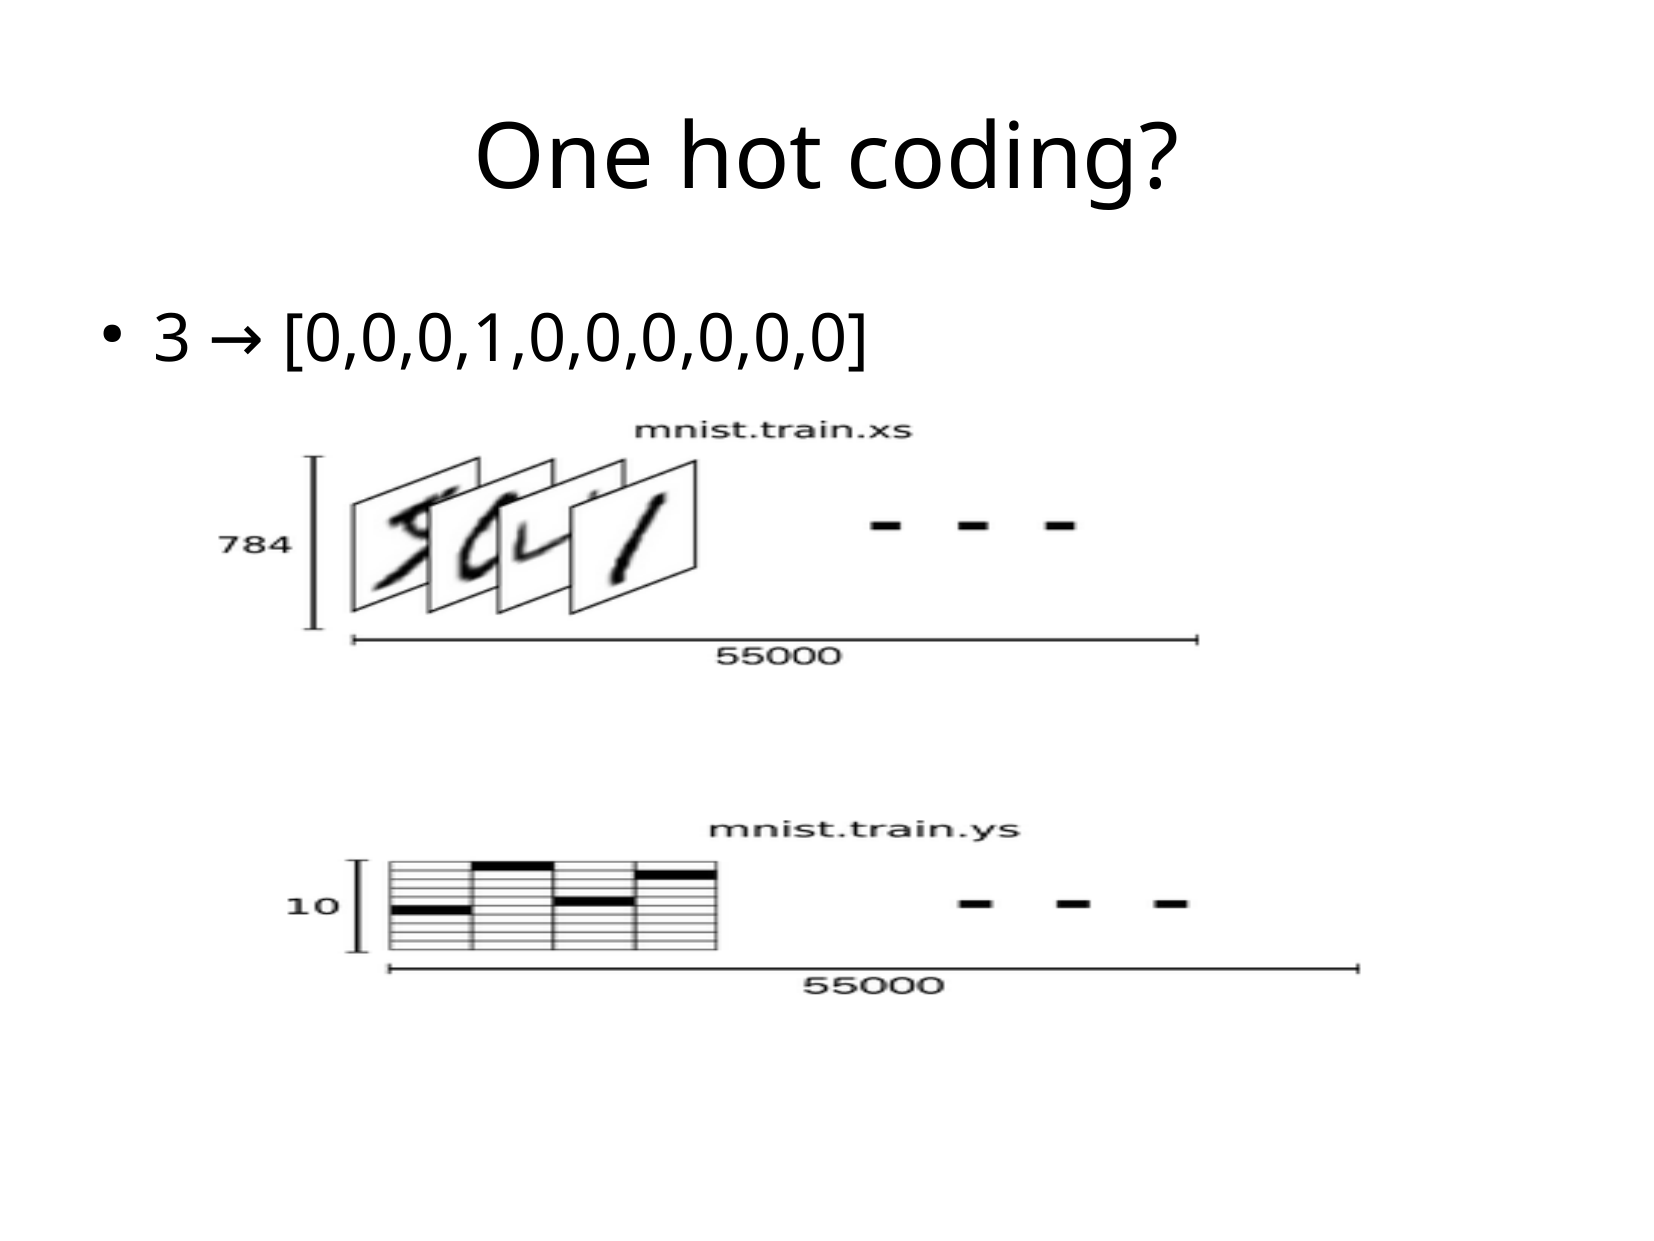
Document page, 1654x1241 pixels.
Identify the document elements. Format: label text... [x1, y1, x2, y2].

list 3 → [0,0,0,1,0,0,0,0,0,0] [82, 290, 1571, 1010]
title One hot coding? [82, 49, 1571, 257]
picture [213, 791, 1394, 1021]
picture [141, 401, 1300, 697]
